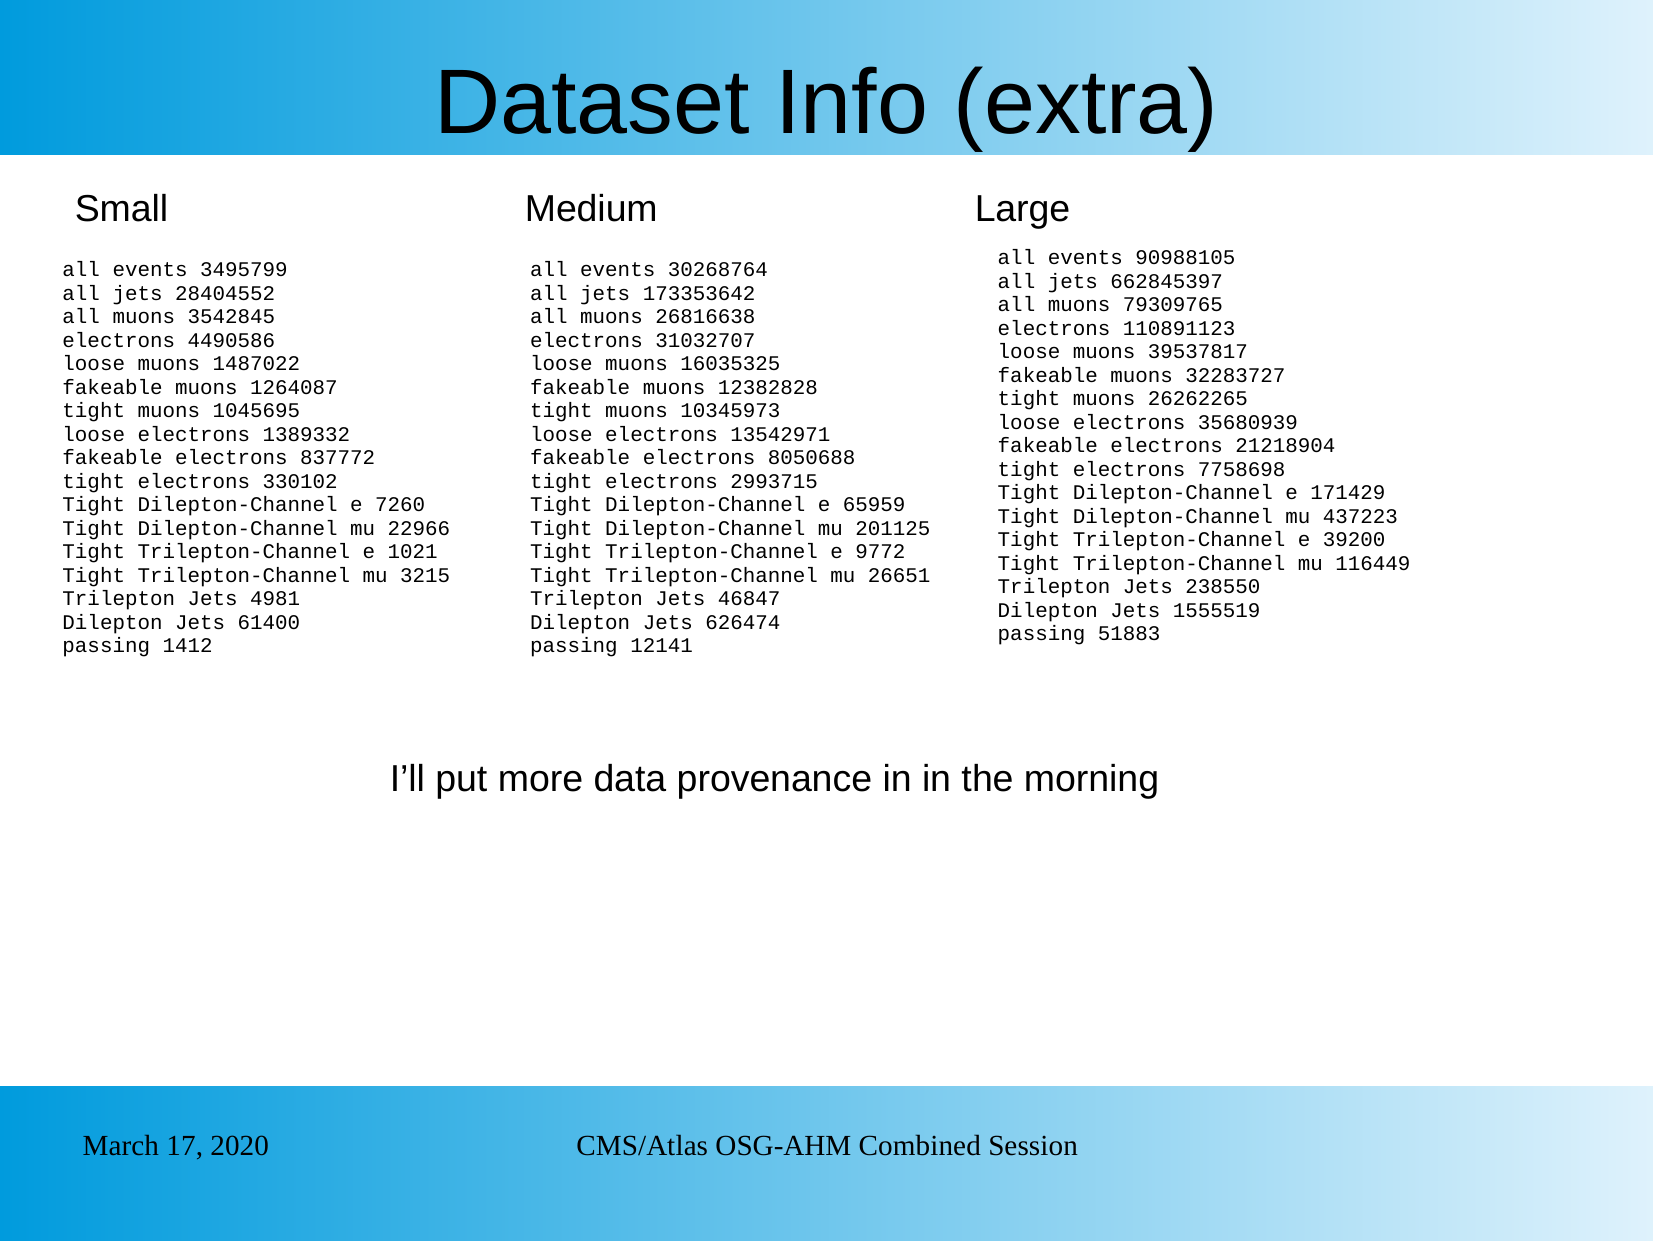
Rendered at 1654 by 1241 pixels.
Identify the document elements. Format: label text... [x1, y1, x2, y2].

text_box all events 90988105 all jets 662845397 all muons 79309765 electrons 110891123 loose muons 39537817 fakeable muons 32283727 tight muons 26262265 loose electrons 35680939 fakeable electrons 21218904 tight electrons 7758698 Tight Dilepton-Channel e 171429 Tight Dilepton-Channel mu 437223 Tight Trilepton-Channel e 39200 Tight Trilepton-Channel mu 116449 Trilepton Jets 238550 Dilepton Jets 1555519 passing 51883 [982, 240, 1426, 678]
text_box Small Medium Large [60, 180, 1086, 237]
text_box all events 30268764 all jets 173353642 all muons 26816638 electrons 31032707 loose muons 16035325 fakeable muons 12382828 tight muons 10345973 loose electrons 13542971 fakeable electrons 8050688 tight electrons 2993715 Tight Dilepton-Channel e 65959 Tight Dilepton-Channel mu 201125 Tight Trilepton-Channel e 9772 Tight Trilepton-Channel mu 26651 Trilepton Jets 46847 Dilepton Jets 626474 passing 12141 [515, 252, 946, 691]
text_box all events 3495799 all jets 28404552 all muons 3542845 electrons 4490586 loose muons 1487022 fakeable muons 1264087 tight muons 1045695 loose electrons 1389332 fakeable electrons 837772 tight electrons 330102 Tight Dilepton-Channel e 7260 Tight Dilepton-Channel mu 22966 Tight Trilepton-Channel e 1021 Tight Trilepton-Channel mu 3215 Trilepton Jets 4981 Dilepton Jets 61400 passing 1412 [47, 252, 466, 691]
title Dataset Info (extra) [82, 49, 1571, 155]
text_box I’ll put more data provenance in in the morning [375, 750, 1175, 807]
